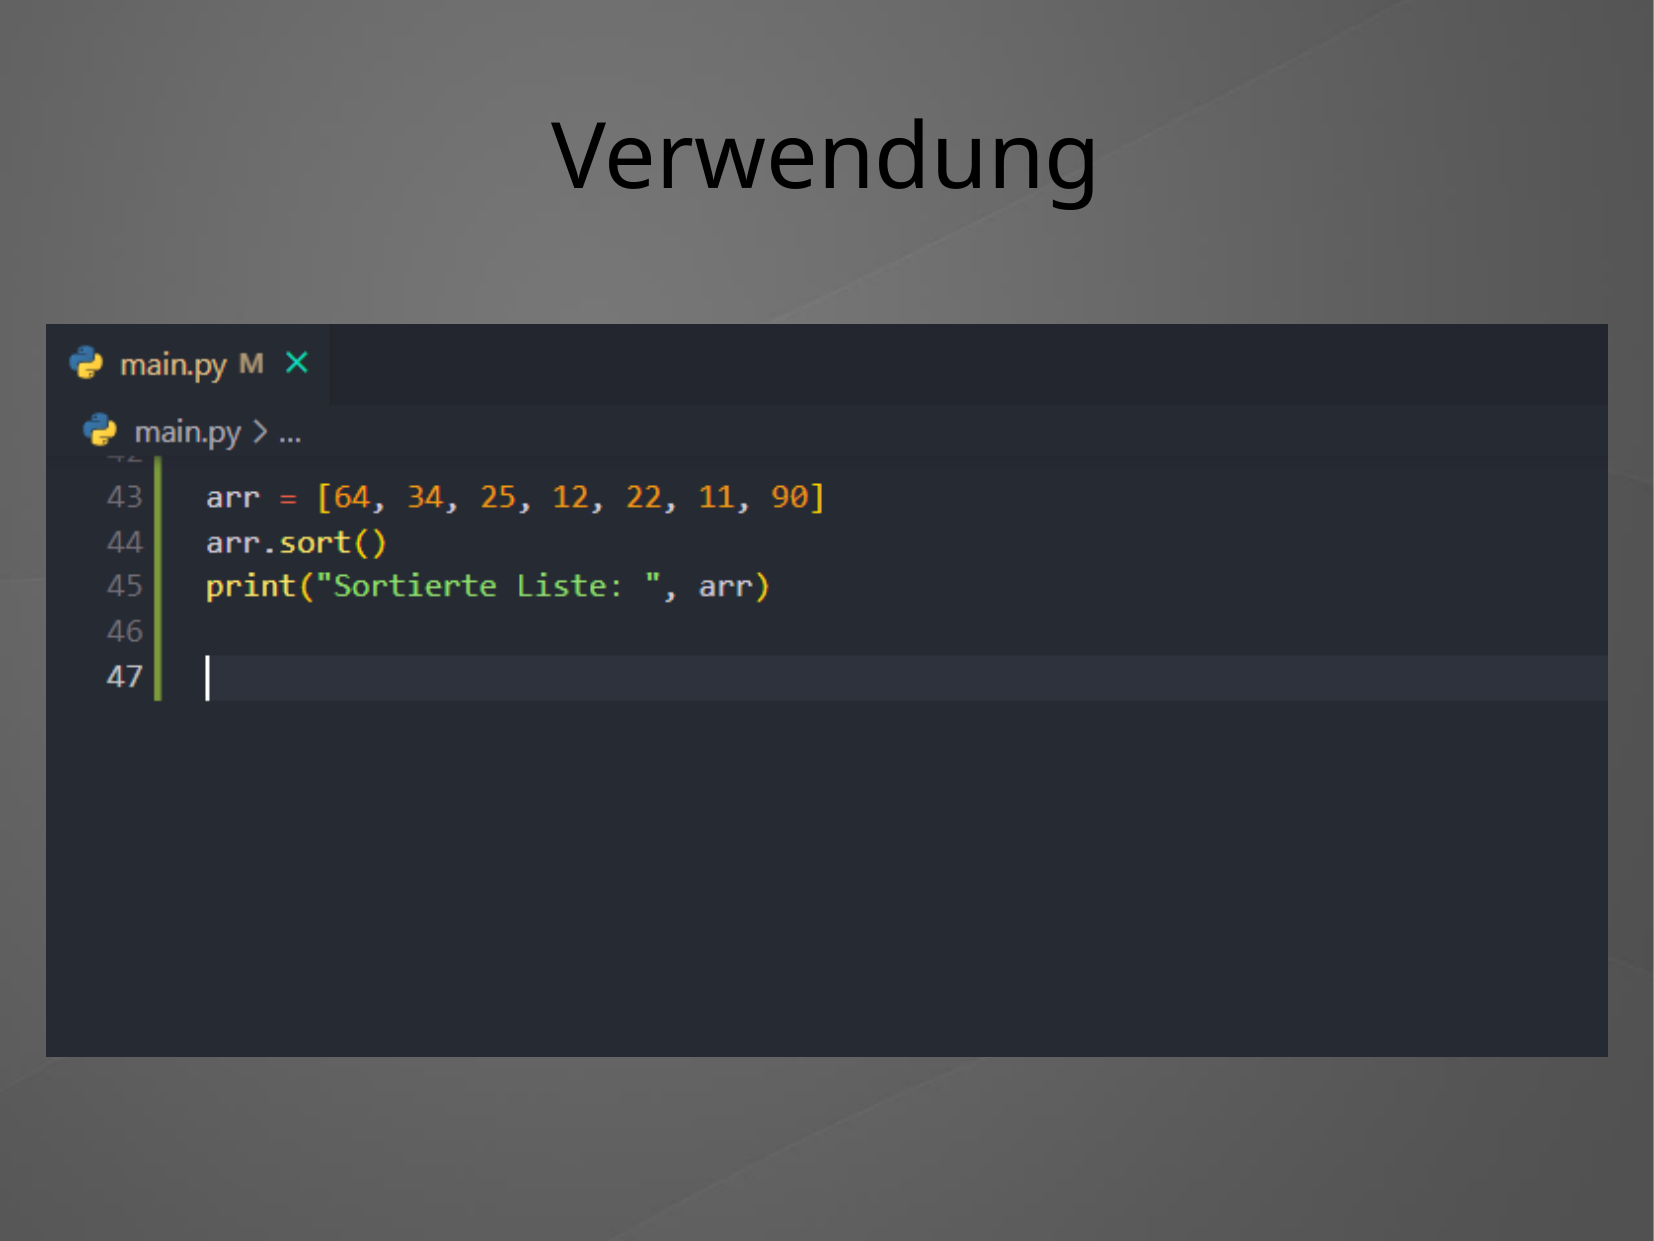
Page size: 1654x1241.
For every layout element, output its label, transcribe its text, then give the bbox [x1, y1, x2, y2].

title Verwendung [82, 49, 1571, 257]
picture [0, 0, 1654, 1241]
